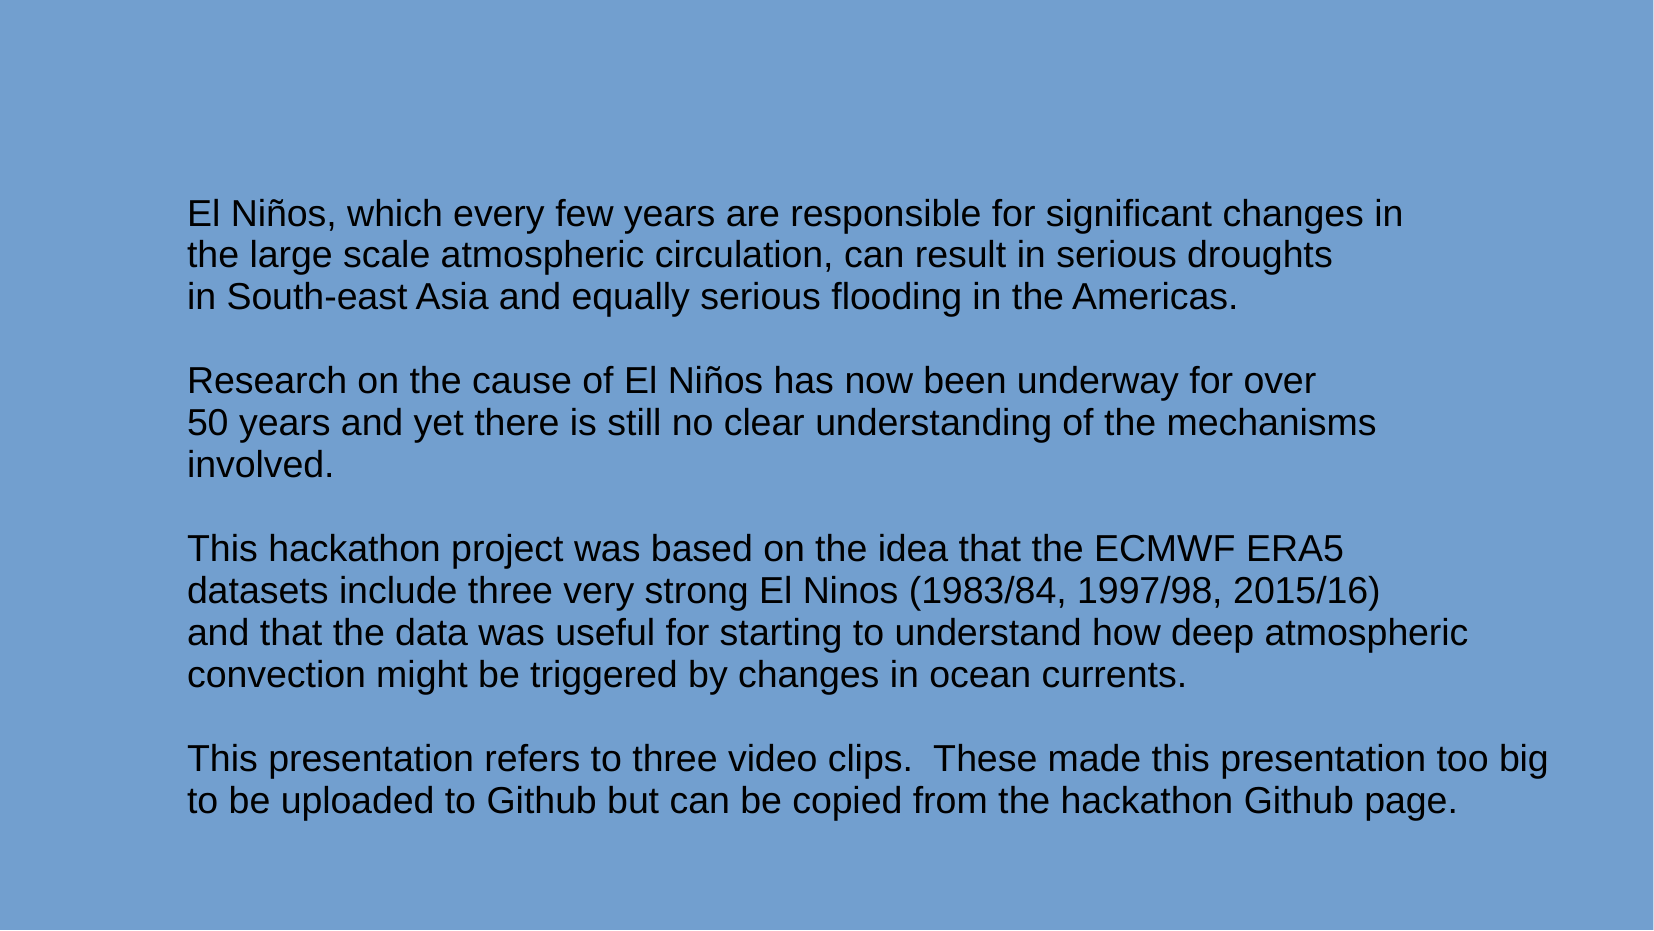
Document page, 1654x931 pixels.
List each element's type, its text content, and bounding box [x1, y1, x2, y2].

text_box El Niños, which every few years are responsible for significant changes in the large scale atmospheric circulation, can result in serious droughts in South-east Asia and equally serious flooding in the Americas. Research on the cause of El Niños has now been underway for over 50 years and yet there is still no clear understanding of the mechanisms involved. This hackathon project was based on the idea that the ECMWF ERA5 datasets include three very strong El Ninos (1983/84, 1997/98, 2015/16) and that the data was useful for starting to understand how deep atmospheric convection might be triggered by changes in ocean currents. This presentation refers to three video clips. These made this presentation too big to be uploaded to Github but can be copied from the hackathon Github page. [172, 184, 1575, 914]
